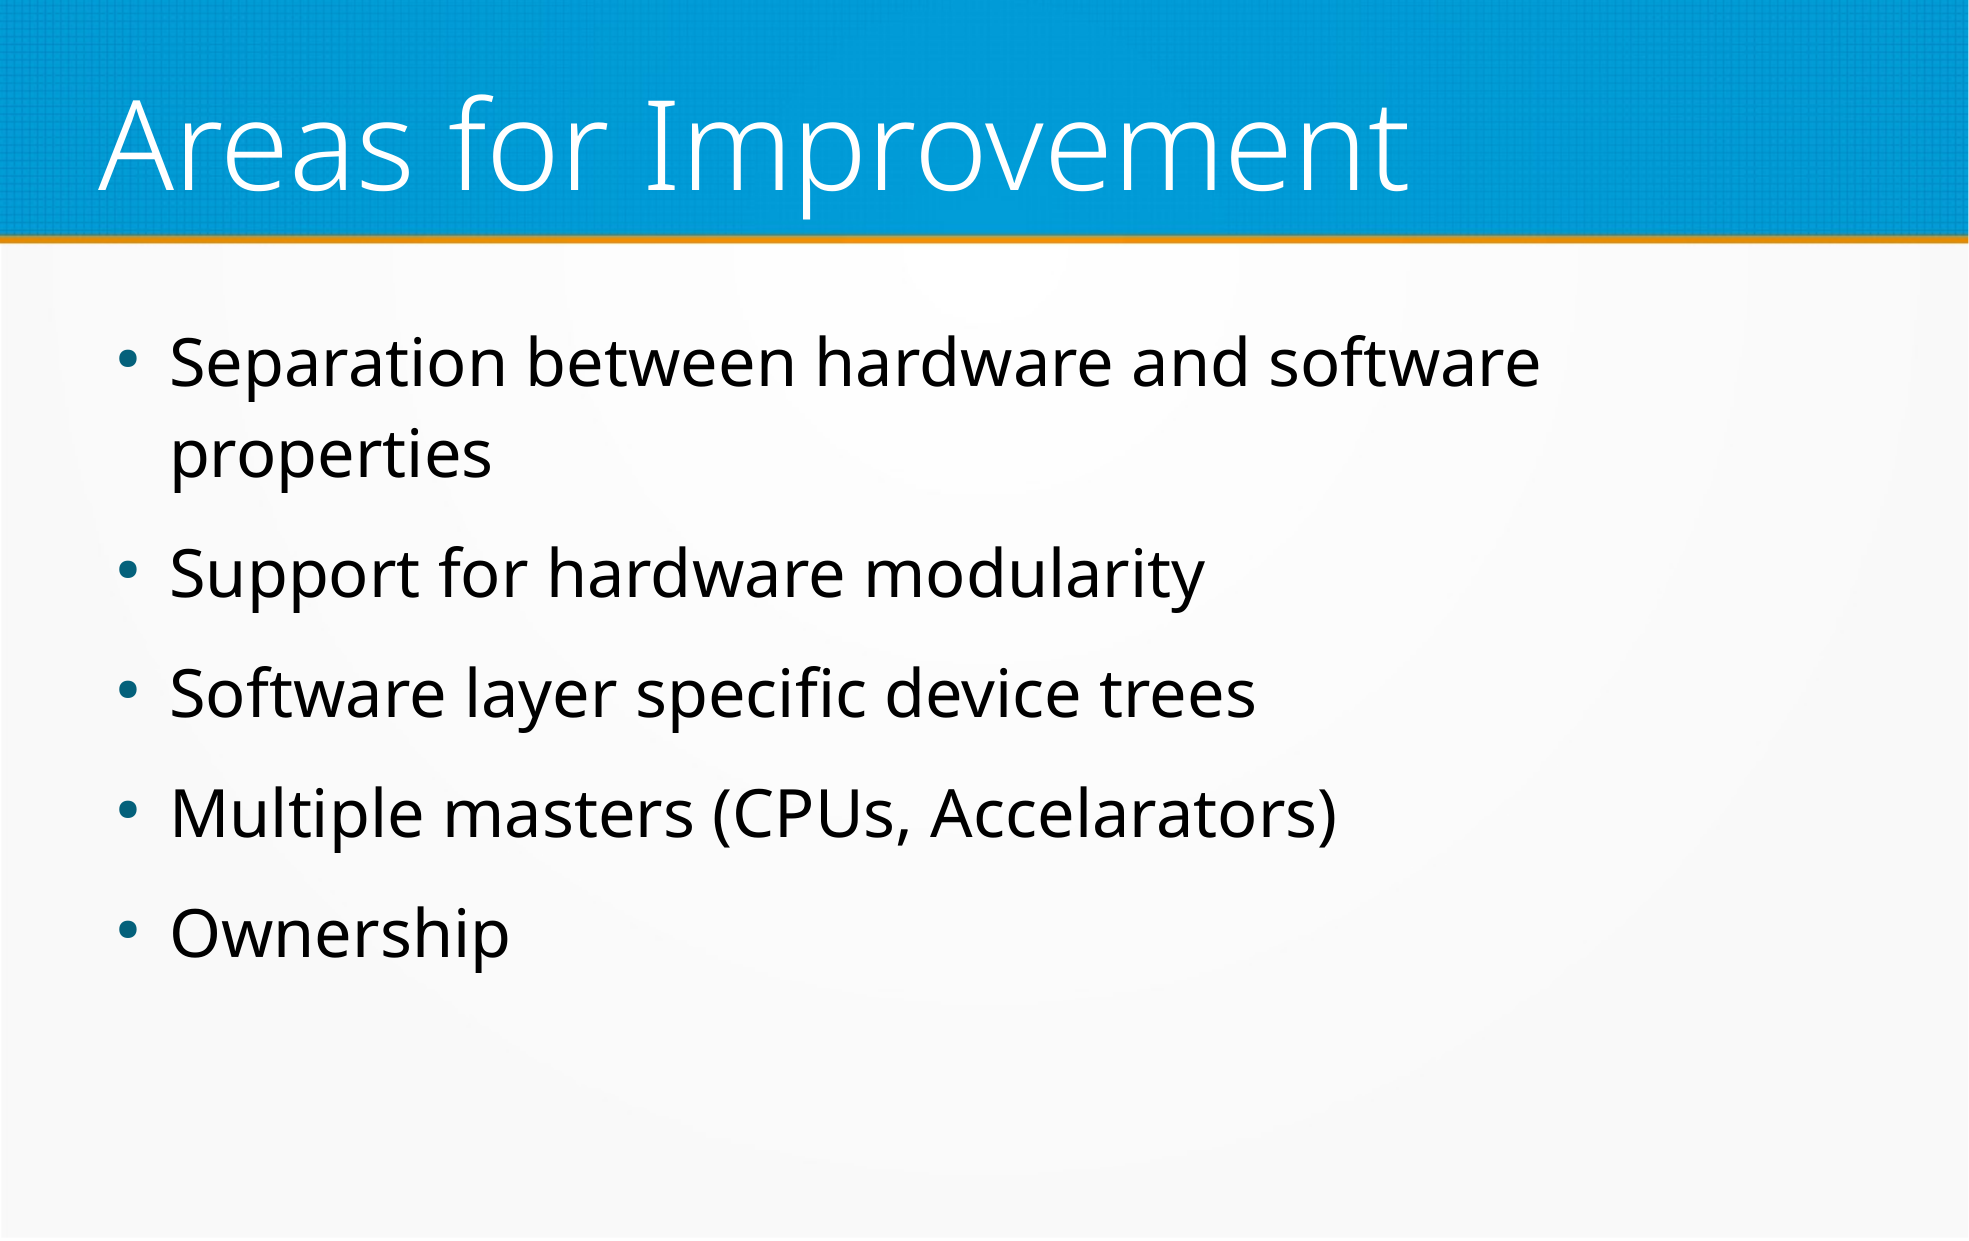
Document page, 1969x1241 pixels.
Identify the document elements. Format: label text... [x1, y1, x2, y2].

picture [0, 233, 1969, 1241]
list Separation between hardware and software properties Support for hardware modularity Software layer specific device trees Multiple masters (CPUs, Accelarators) Ownership [98, 315, 1861, 1081]
title Areas for Improvement [98, 19, 1870, 227]
